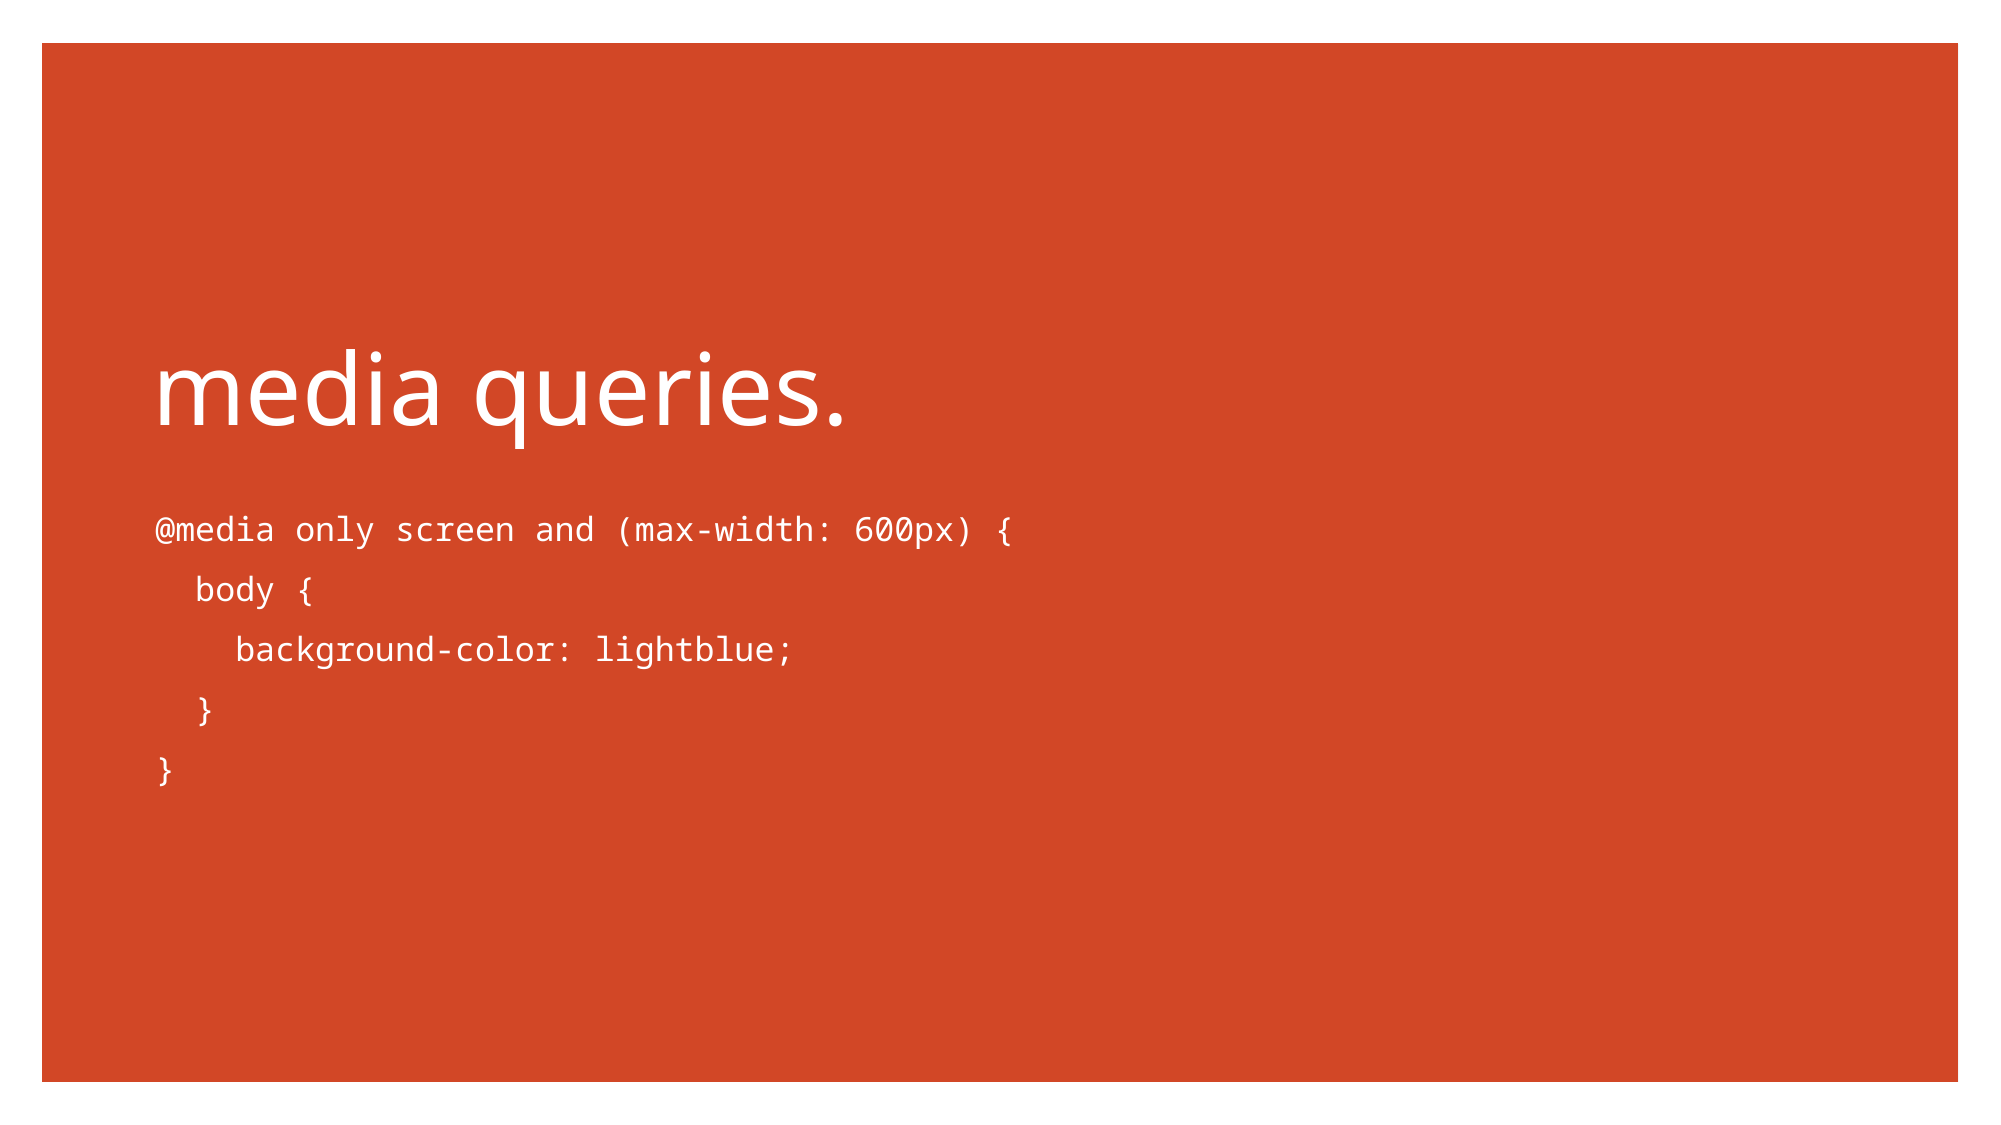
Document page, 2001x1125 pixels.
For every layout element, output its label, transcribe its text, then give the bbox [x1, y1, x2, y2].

title media queries. [137, 190, 1863, 583]
subtitle @media only screen and (max-width: 600px) { body { background-color: lightblue; } } [140, 481, 1713, 668]
